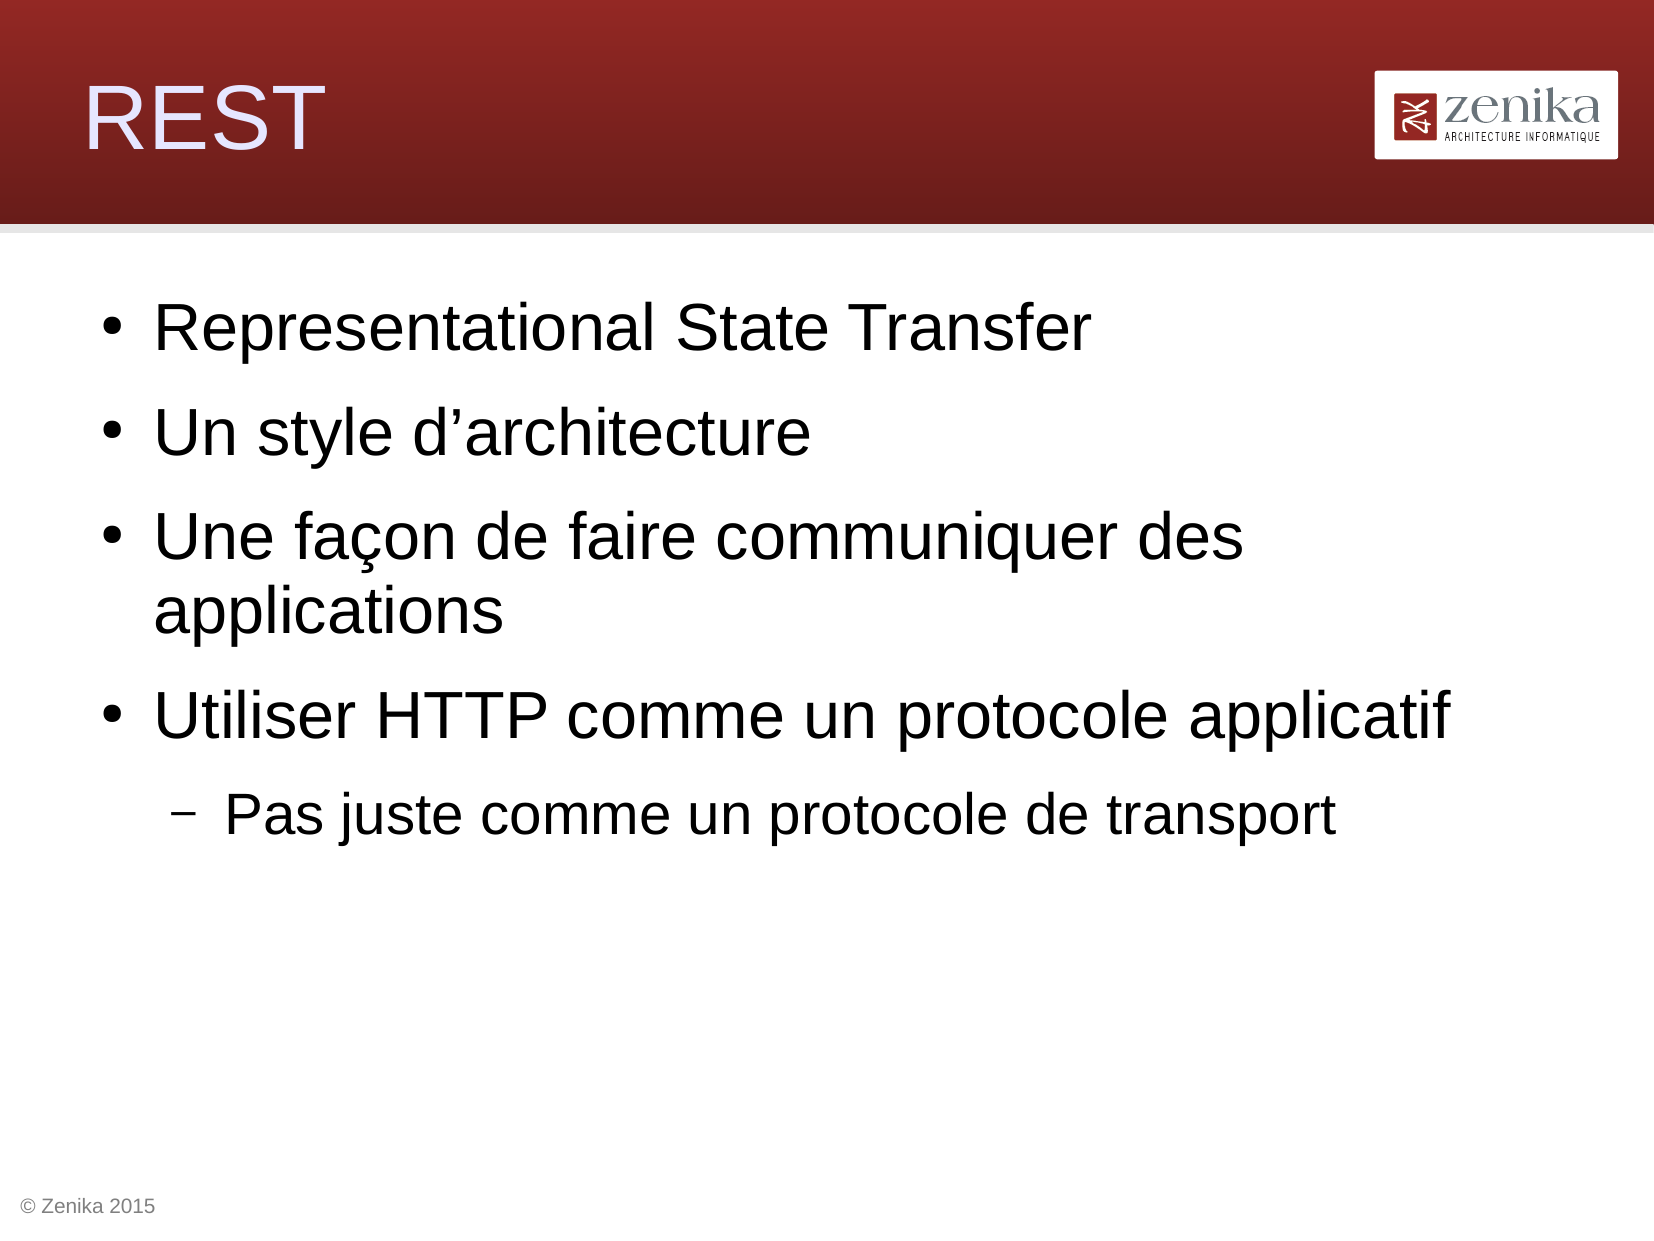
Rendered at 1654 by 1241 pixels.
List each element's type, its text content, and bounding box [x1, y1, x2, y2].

picture [1571, 82, 1600, 149]
list Representational State Transfer Un style d’architecture Une façon de faire communiquer des applications Utiliser HTTP comme un protocole applicatif Pas juste comme un protocole de transport [82, 290, 1538, 1010]
title REST [82, 13, 1571, 222]
